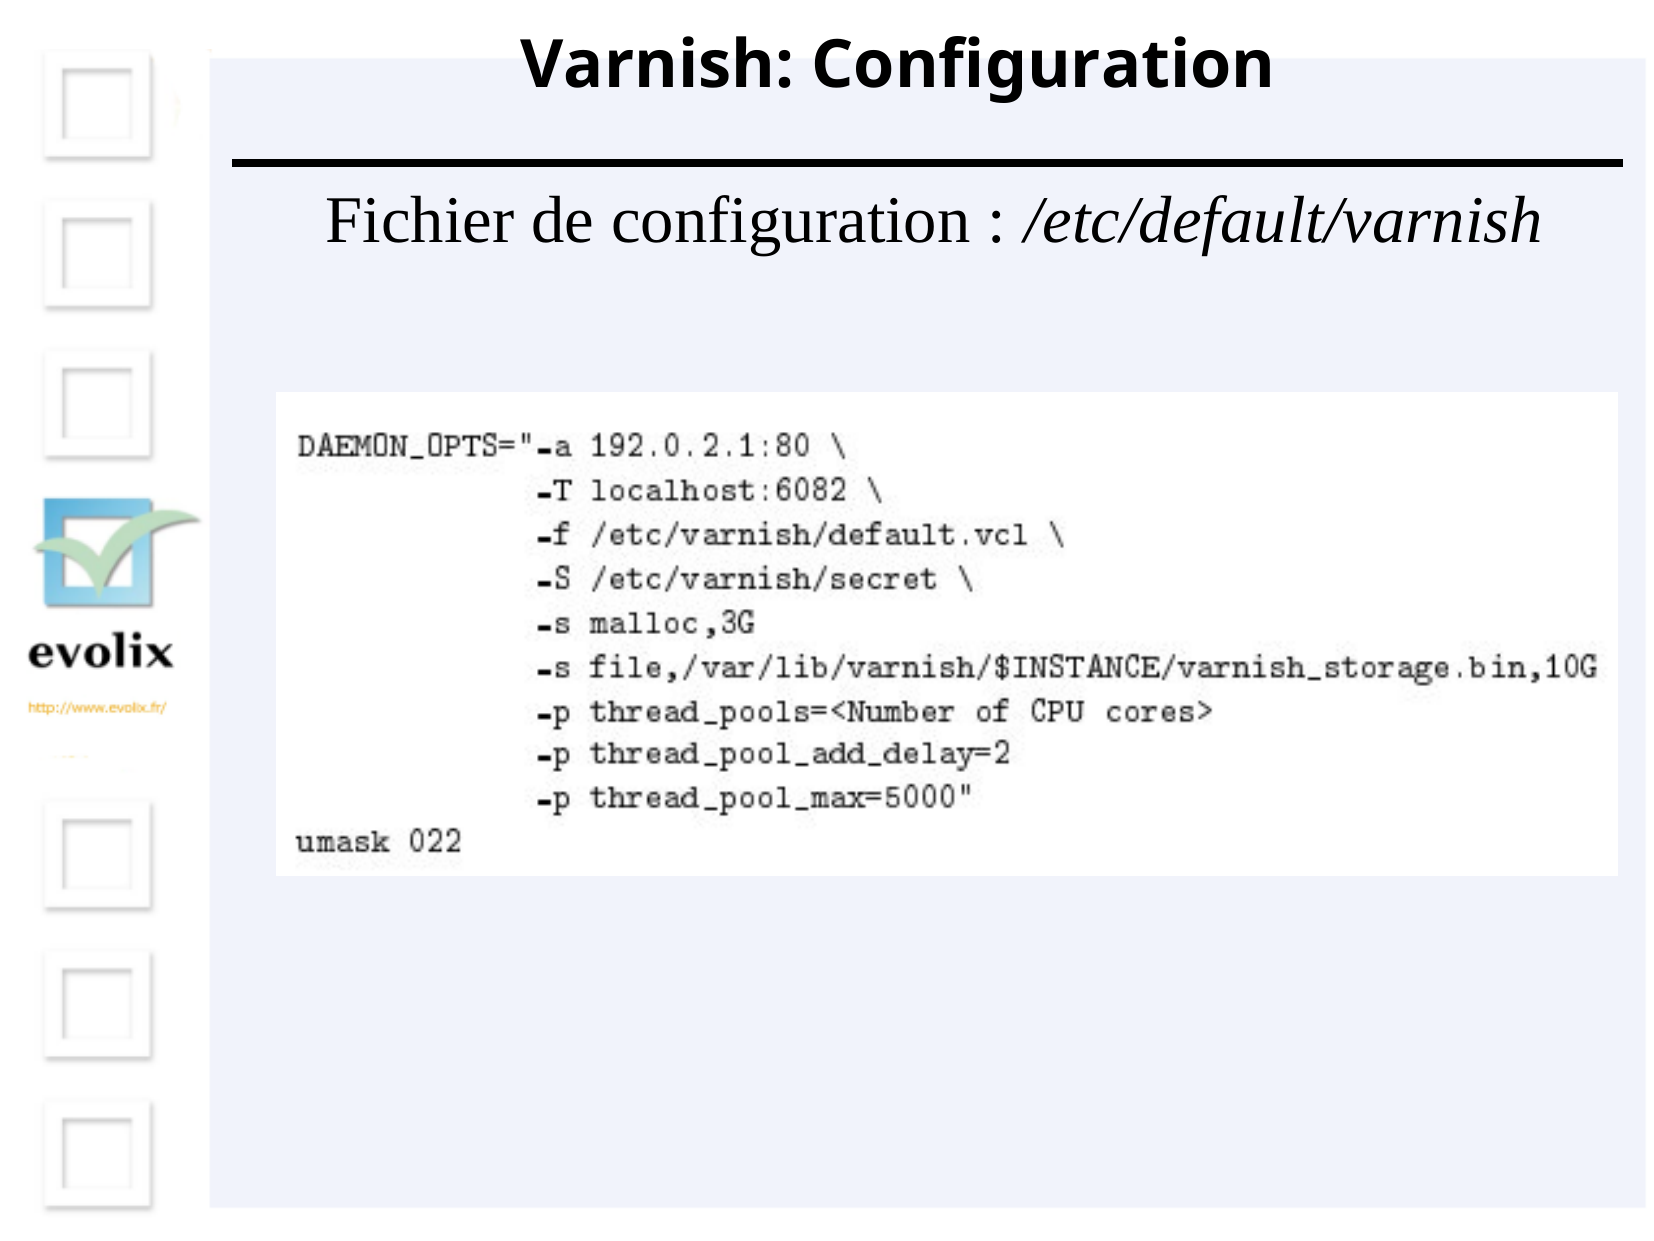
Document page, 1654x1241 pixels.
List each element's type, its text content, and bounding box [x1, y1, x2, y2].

subtitle Fichier de configuration : /etc/default/varnish [250, 176, 1603, 339]
picture [0, 49, 1654, 1218]
title Varnish: Configuration [411, 0, 1386, 124]
